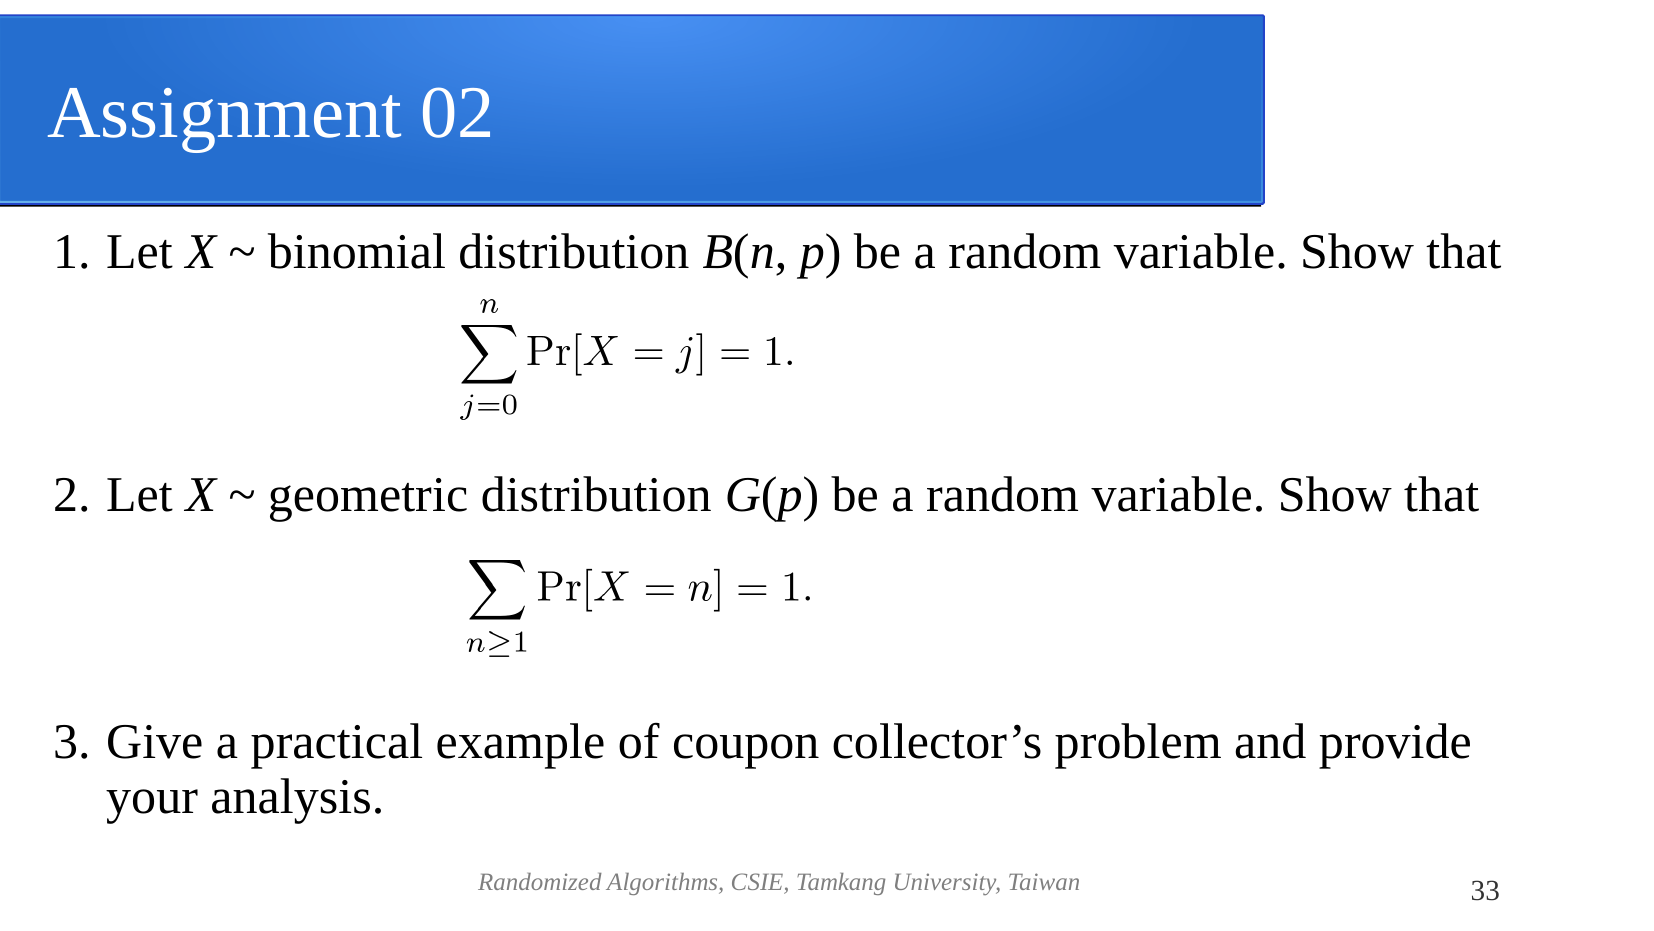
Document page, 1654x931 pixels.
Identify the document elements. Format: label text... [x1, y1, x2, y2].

list Let X ~ binomial distribution B(n, p) be a random variable. Show that Let X ~ geometric distribution G(p) be a random variable. Show that Give a practical example of coupon collector’s problem and provide your analysis. [35, 224, 1571, 851]
picture [460, 299, 792, 420]
title Assignment 02 [47, 35, 1199, 189]
picture [466, 560, 810, 657]
